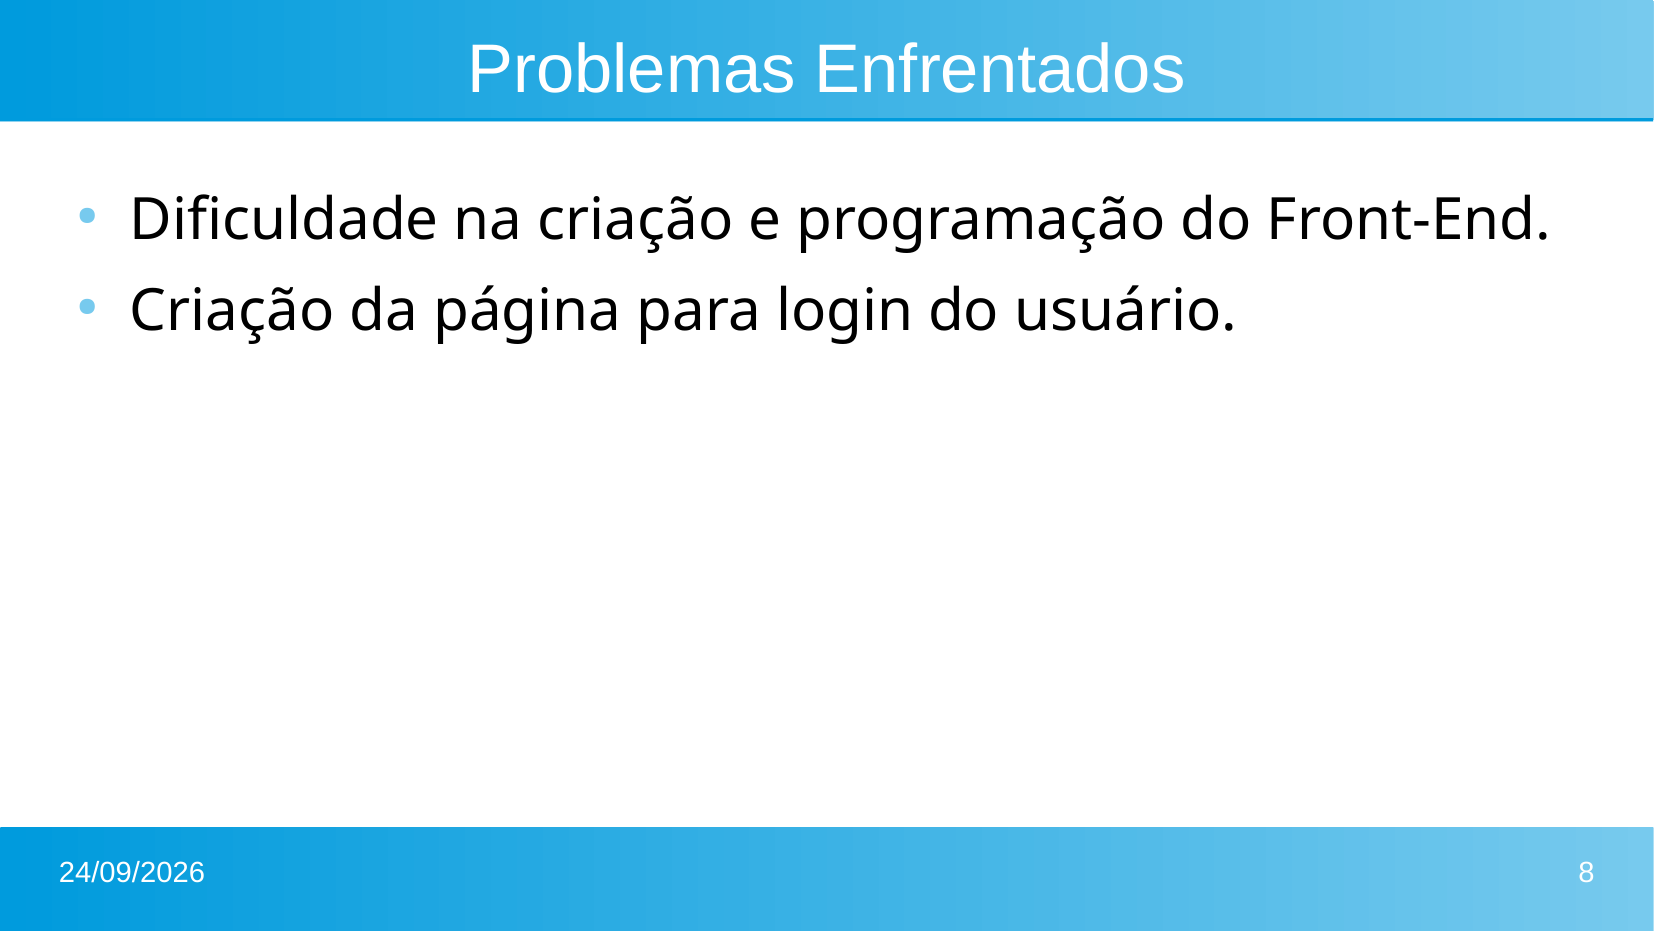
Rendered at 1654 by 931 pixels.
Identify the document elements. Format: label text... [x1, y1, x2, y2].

title Problemas Enfrentados [59, 29, 1595, 108]
list Dificuldade na criação e programação do Front-End. Criação da página para login do usuário. [59, 177, 1595, 768]
